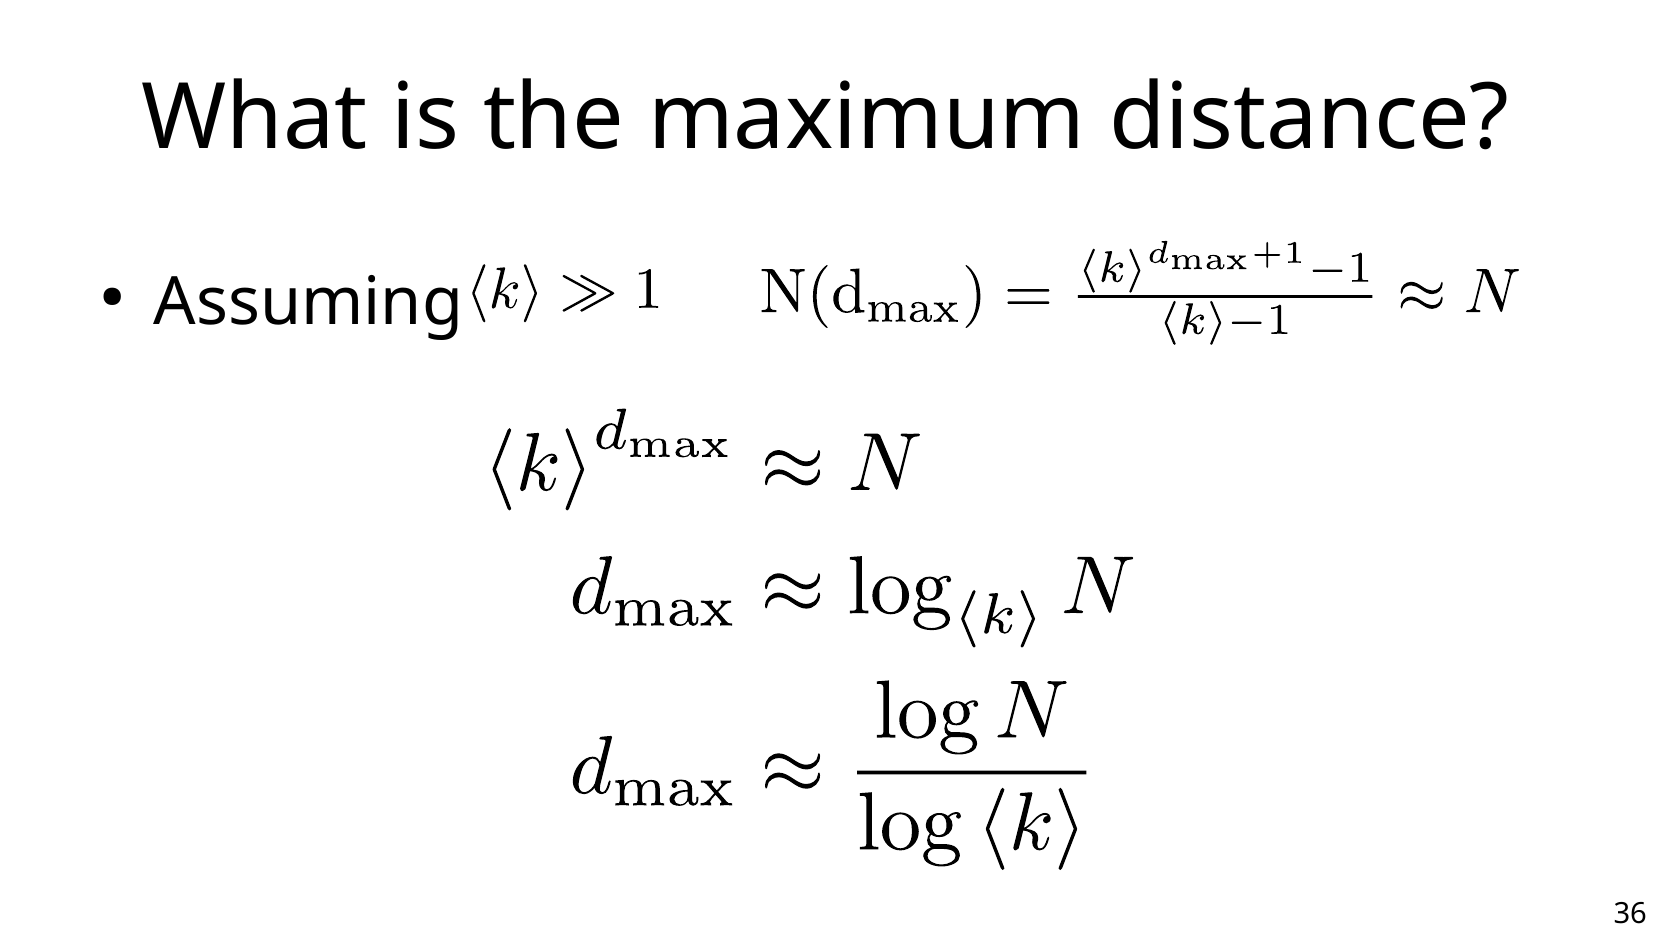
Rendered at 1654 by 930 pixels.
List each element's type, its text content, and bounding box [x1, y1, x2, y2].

list Assuming [82, 252, 1571, 793]
title What is the maximum distance? [82, 1, 1571, 225]
text_box [465, 264, 663, 323]
text_box [483, 408, 1136, 871]
text_box [759, 240, 1522, 345]
